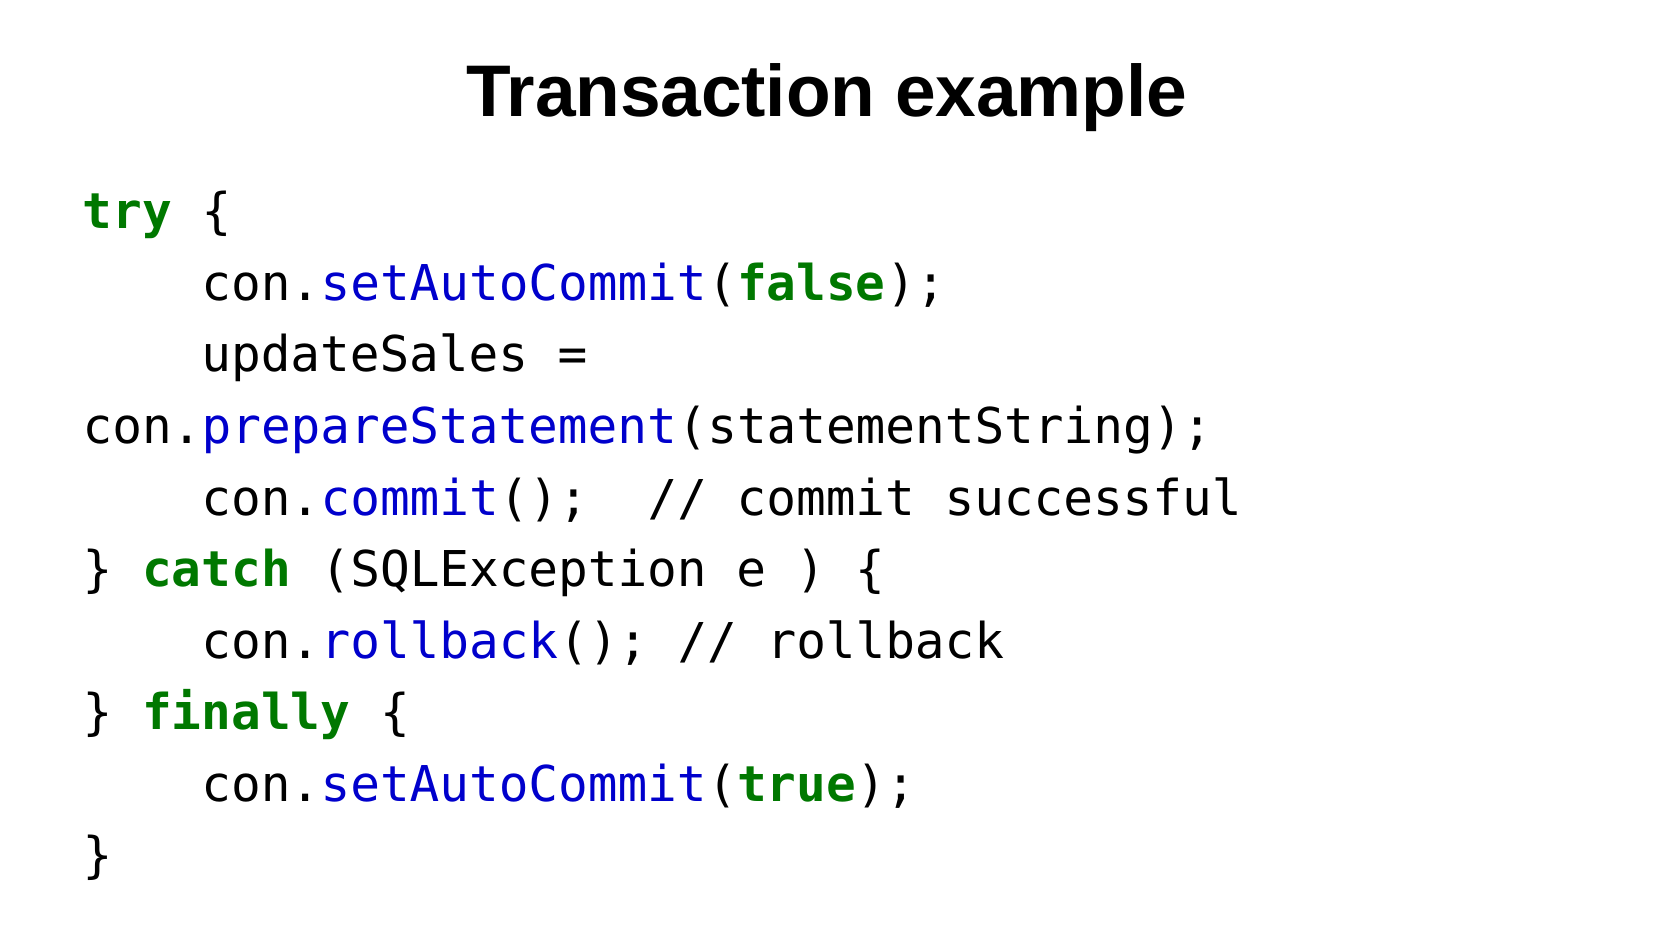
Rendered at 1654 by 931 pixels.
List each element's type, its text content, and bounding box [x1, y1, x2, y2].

list try { con.setAutoCommit(false); updateSales = con.prepareStatement(statementString); con.commit(); // commit successful } catch (SQLException e ) { con.rollback(); // rollback } finally { con.setAutoCommit(true); } [82, 168, 1538, 889]
title Transaction example [82, 37, 1571, 147]
